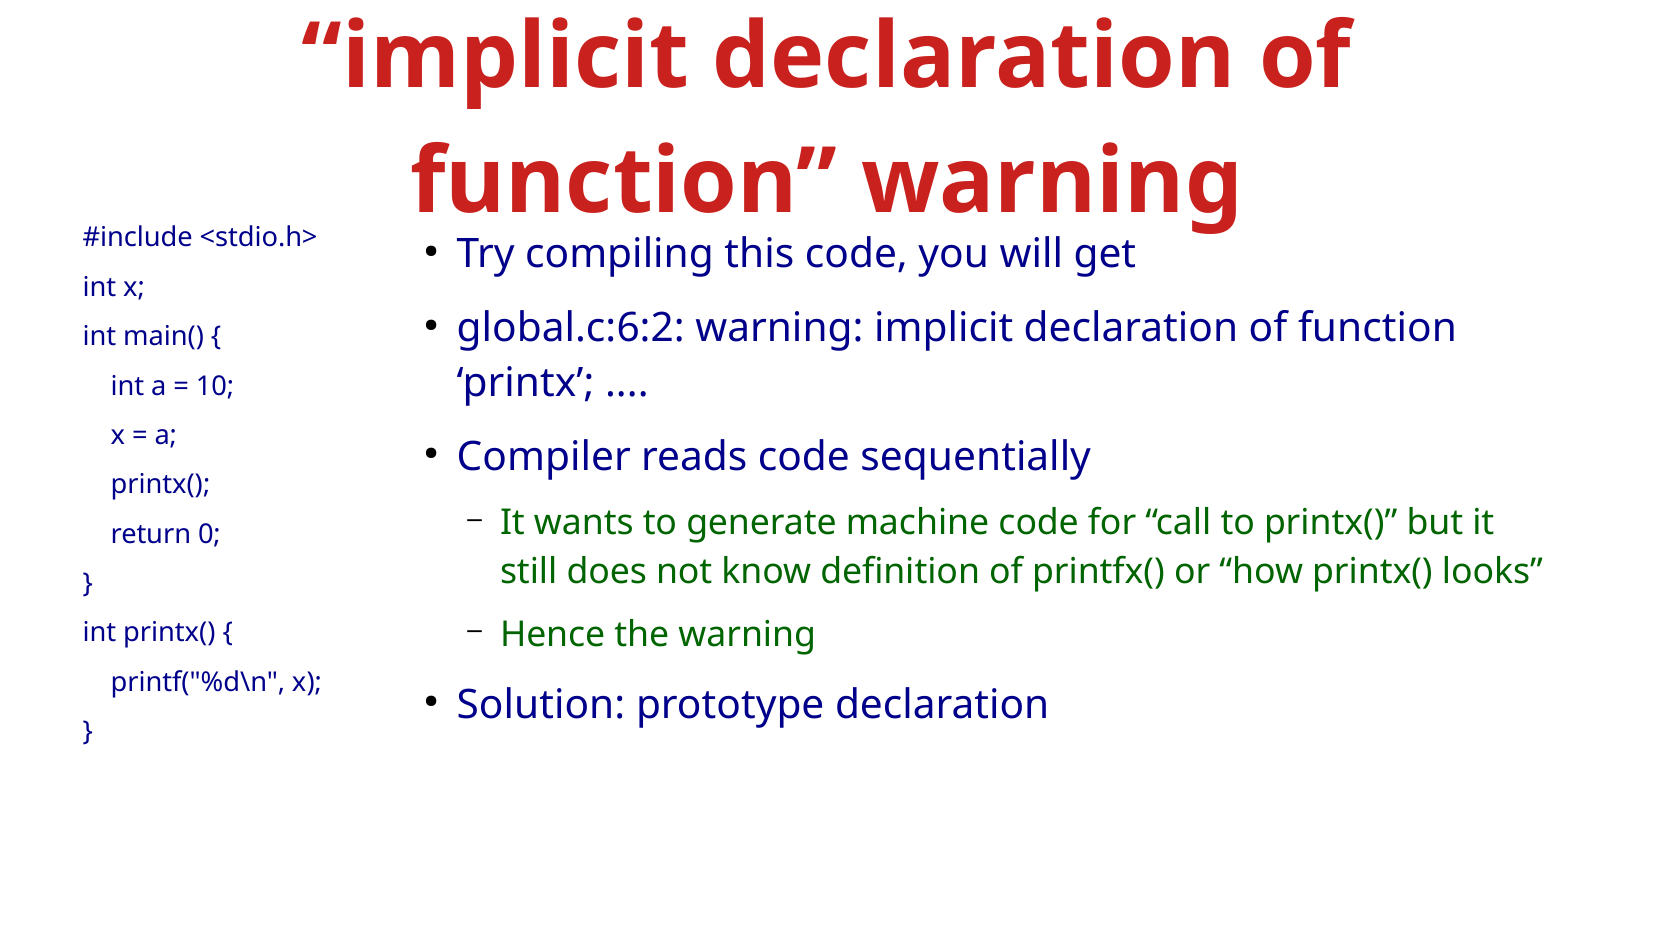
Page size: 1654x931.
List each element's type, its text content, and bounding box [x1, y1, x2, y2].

list Try compiling this code, you will get global.c:6:2: warning: implicit declaration of function ‘printx’; .... Compiler reads code sequentially It wants to generate machine code for “call to printx()” but it still does not know definition of printfx() or “how printx() looks” Hence the warning Solution: prototype declaration [413, 224, 1548, 764]
title “implicit declaration of function” warning [82, 37, 1571, 193]
list #include <stdio.h> int x; int main() { int a = 10; x = a; printx(); return 0; } int printx() { printf("%d\n", x); } [82, 217, 414, 758]
